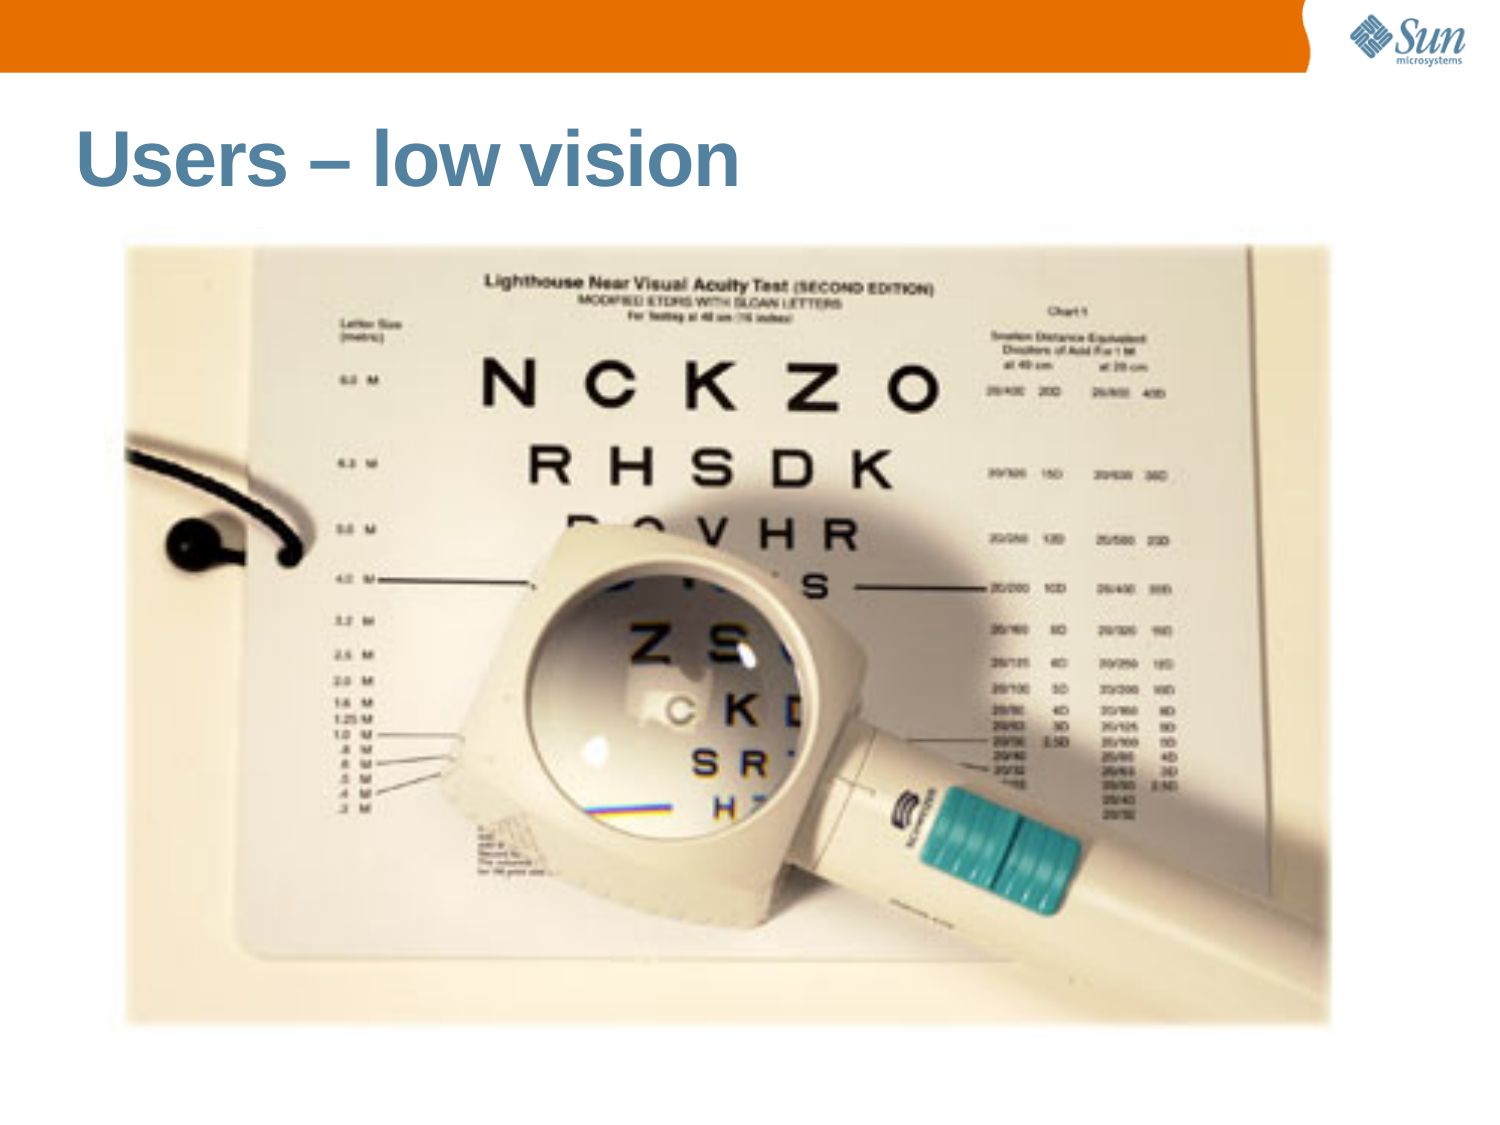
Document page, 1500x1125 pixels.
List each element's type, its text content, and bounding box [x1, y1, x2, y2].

title Users – low vision [75, 122, 1438, 228]
picture [104, 227, 1351, 1051]
picture [0, 0, 1500, 75]
